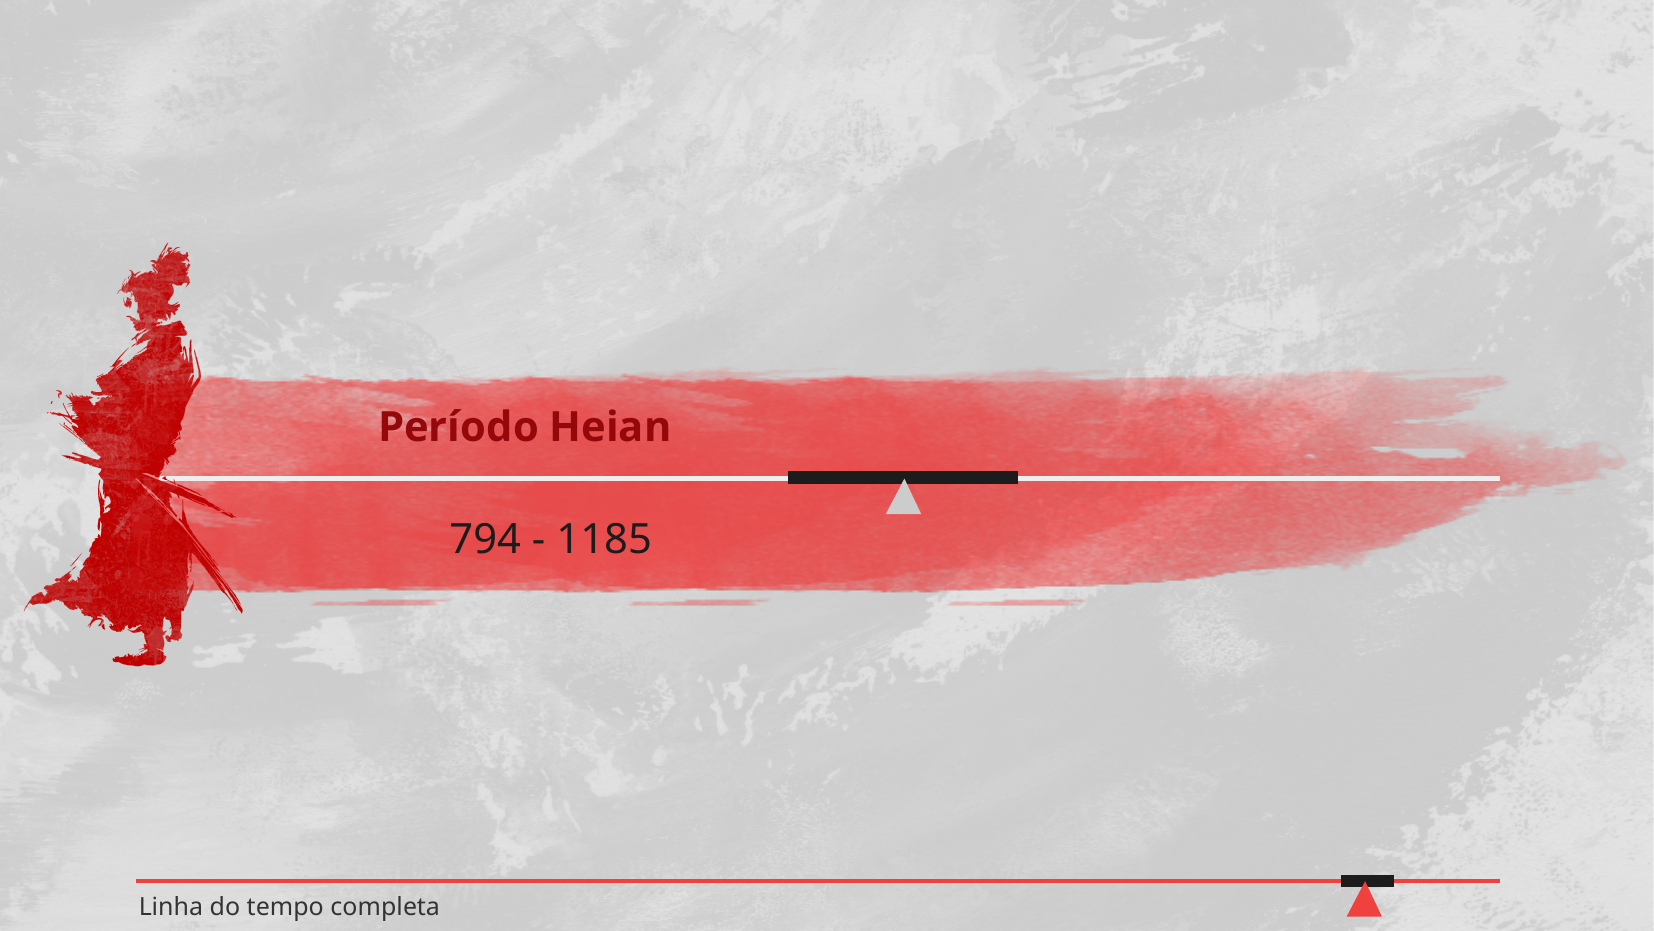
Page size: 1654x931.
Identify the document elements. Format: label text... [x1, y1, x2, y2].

picture [0, 0, 1654, 931]
text_box 794 - 1185 [434, 500, 657, 571]
text_box Período Heian [363, 389, 721, 460]
text_box [885, 478, 922, 515]
text_box Linha do tempo completa [124, 880, 532, 926]
text_box [1346, 881, 1382, 917]
